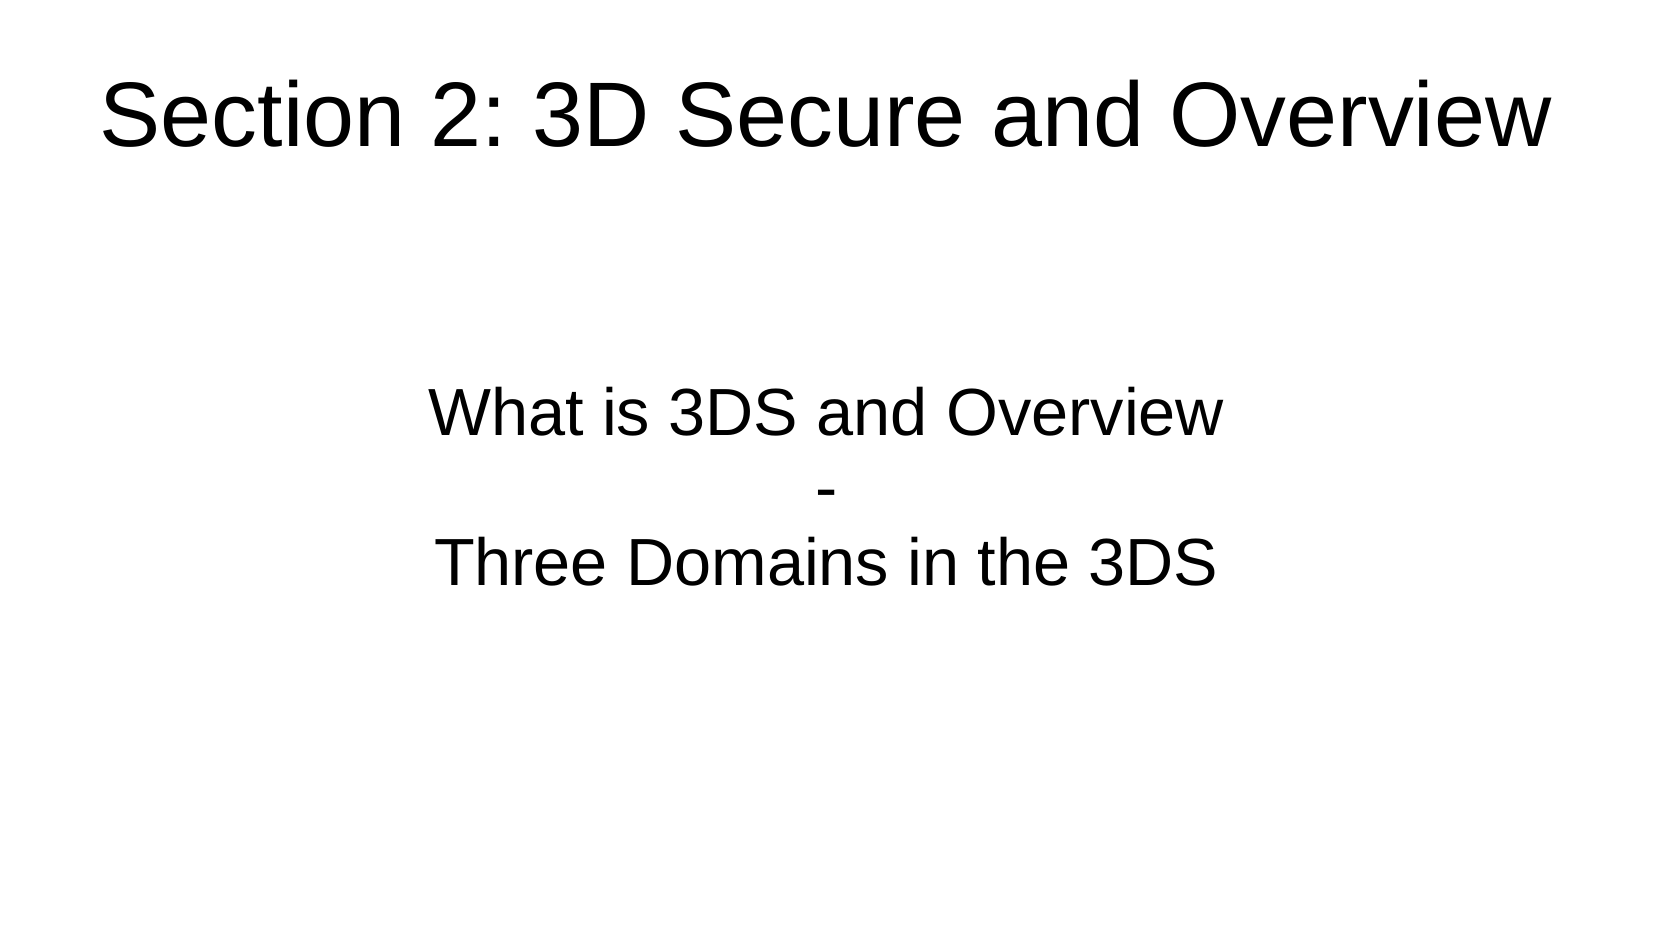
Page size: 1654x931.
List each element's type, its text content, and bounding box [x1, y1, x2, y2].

title Section 2: 3D Secure and Overview [82, 37, 1571, 193]
subtitle What is 3DS and Overview - Three Domains in the 3DS [82, 217, 1571, 758]
